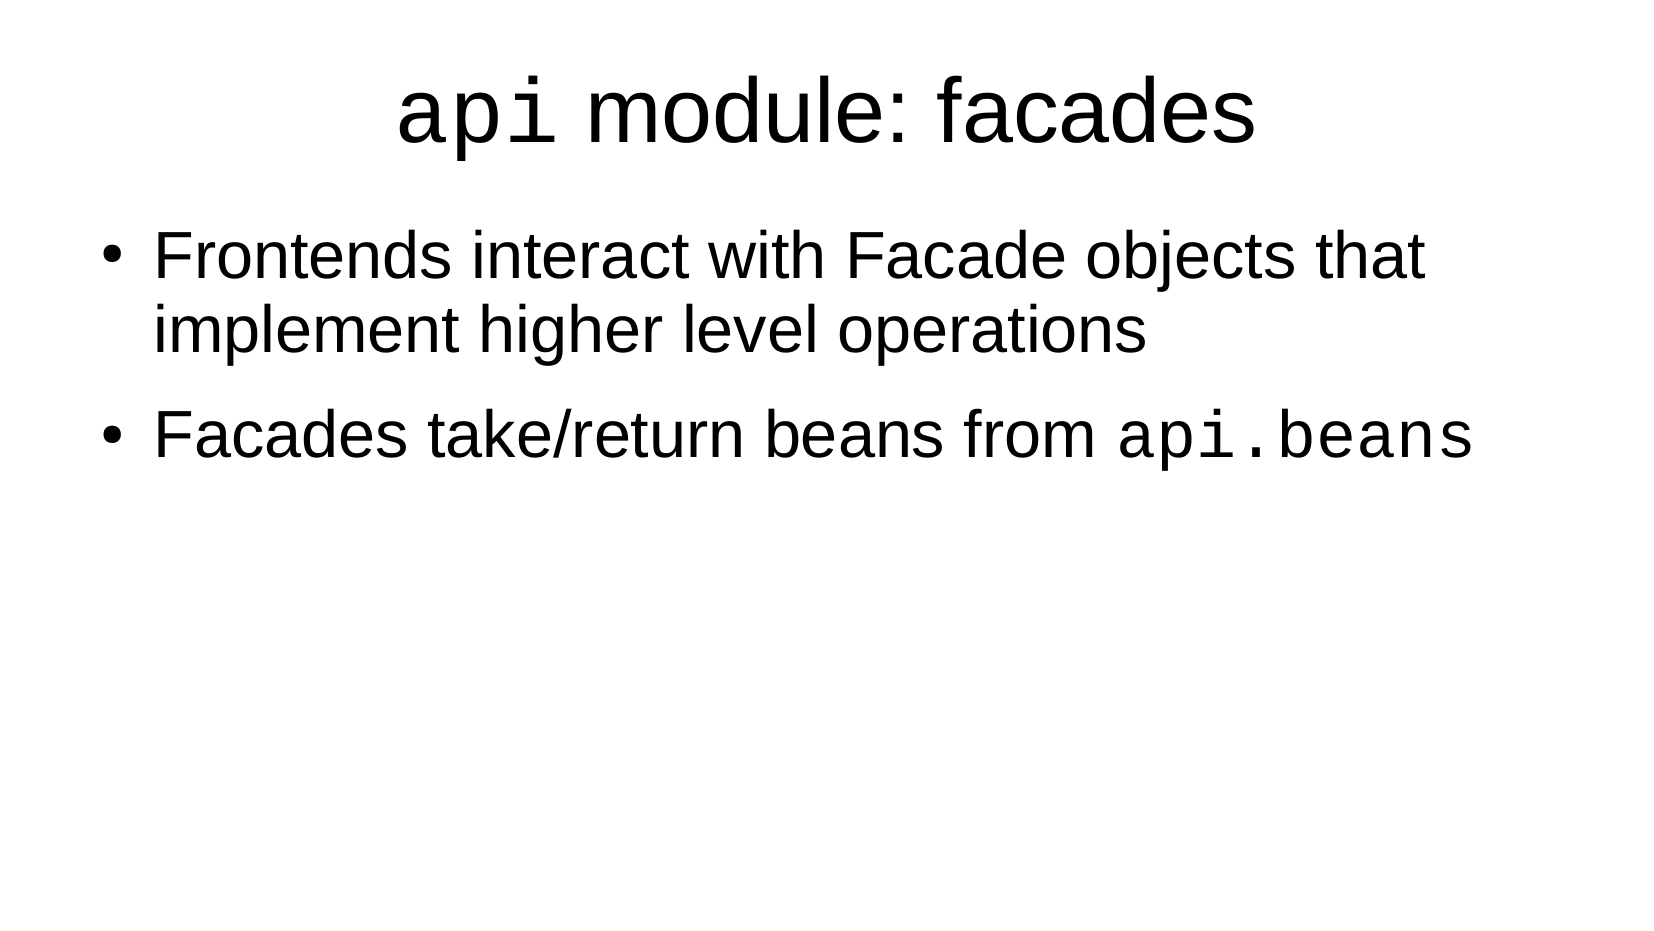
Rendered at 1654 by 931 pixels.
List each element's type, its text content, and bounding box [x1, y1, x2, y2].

title api module: facades [82, 37, 1571, 193]
list Frontends interact with Facade objects that implement higher level operations Facades take/return beans from api.beans [82, 217, 1571, 758]
